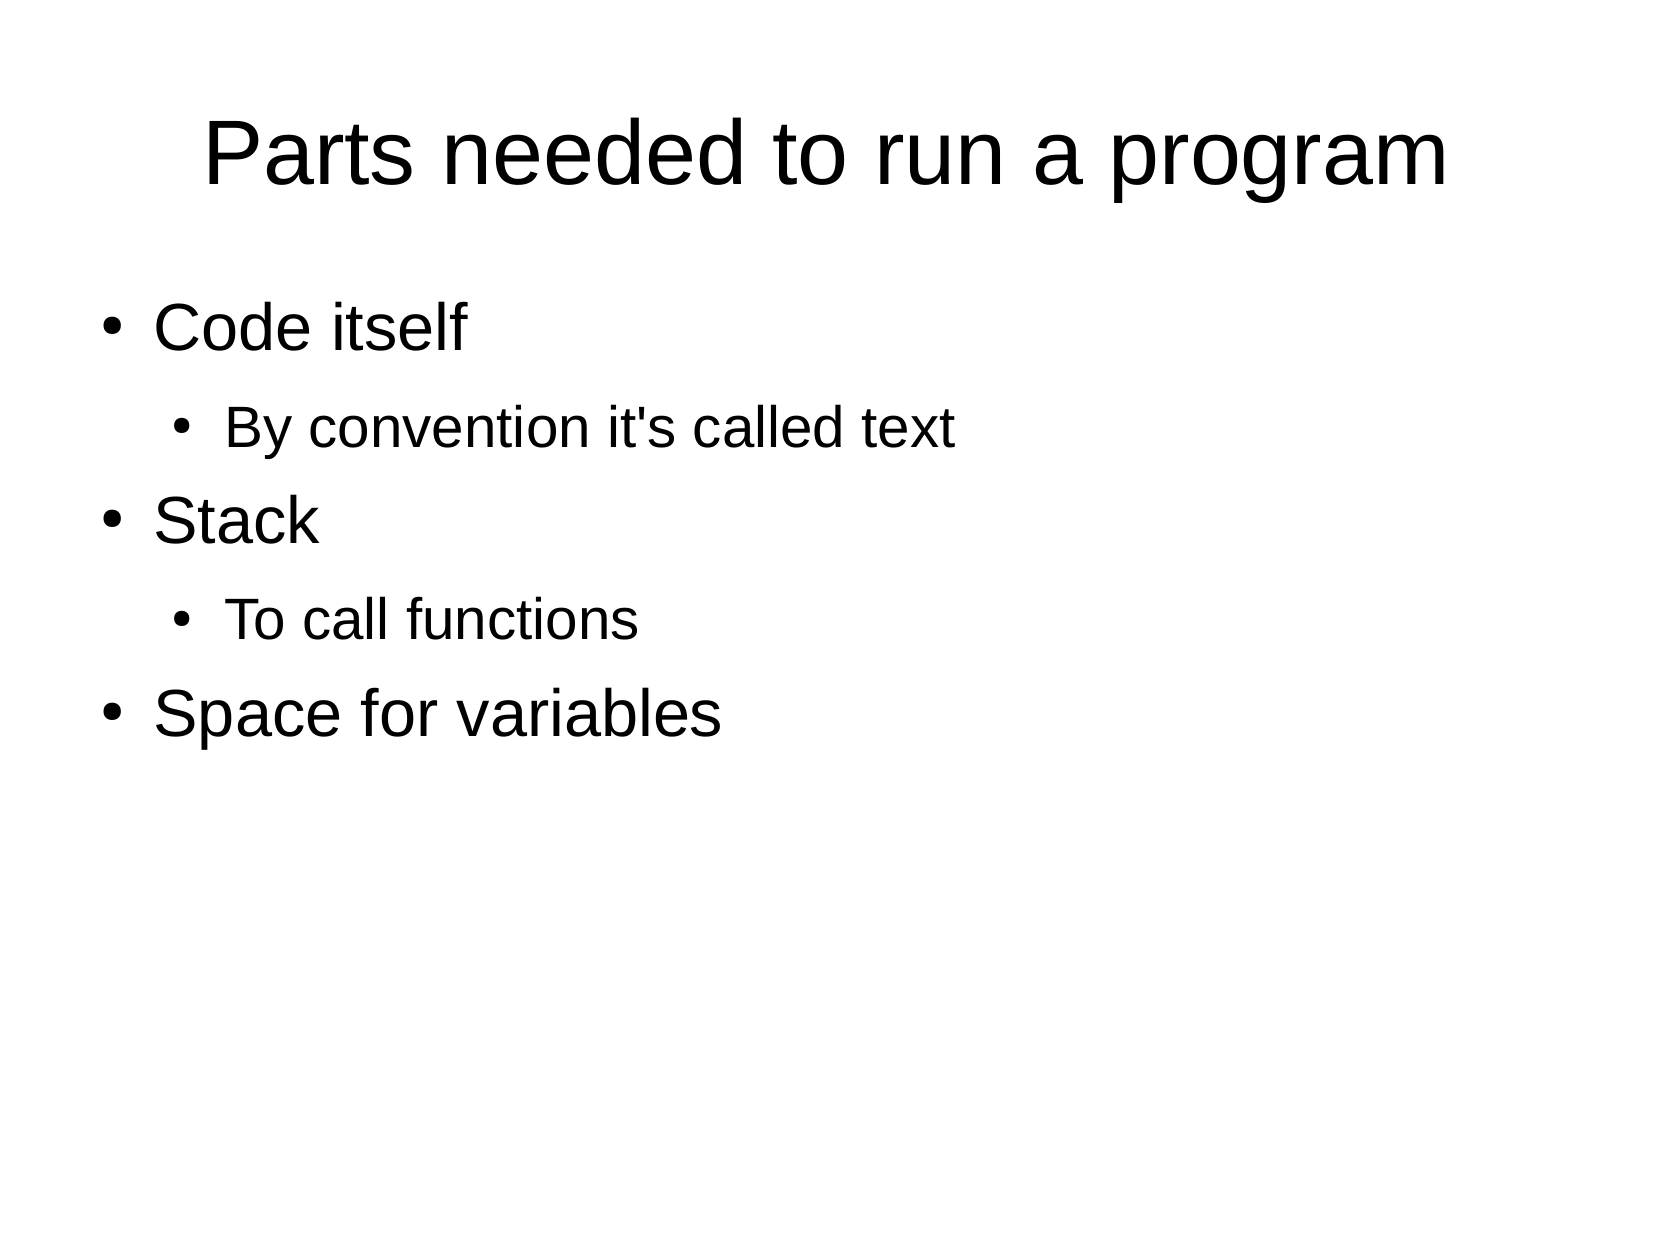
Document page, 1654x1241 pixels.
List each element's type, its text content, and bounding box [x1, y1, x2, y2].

list Code itself By convention it's called text Stack To call functions Space for variables [82, 290, 1571, 1010]
title Parts needed to run a program [82, 49, 1571, 257]
